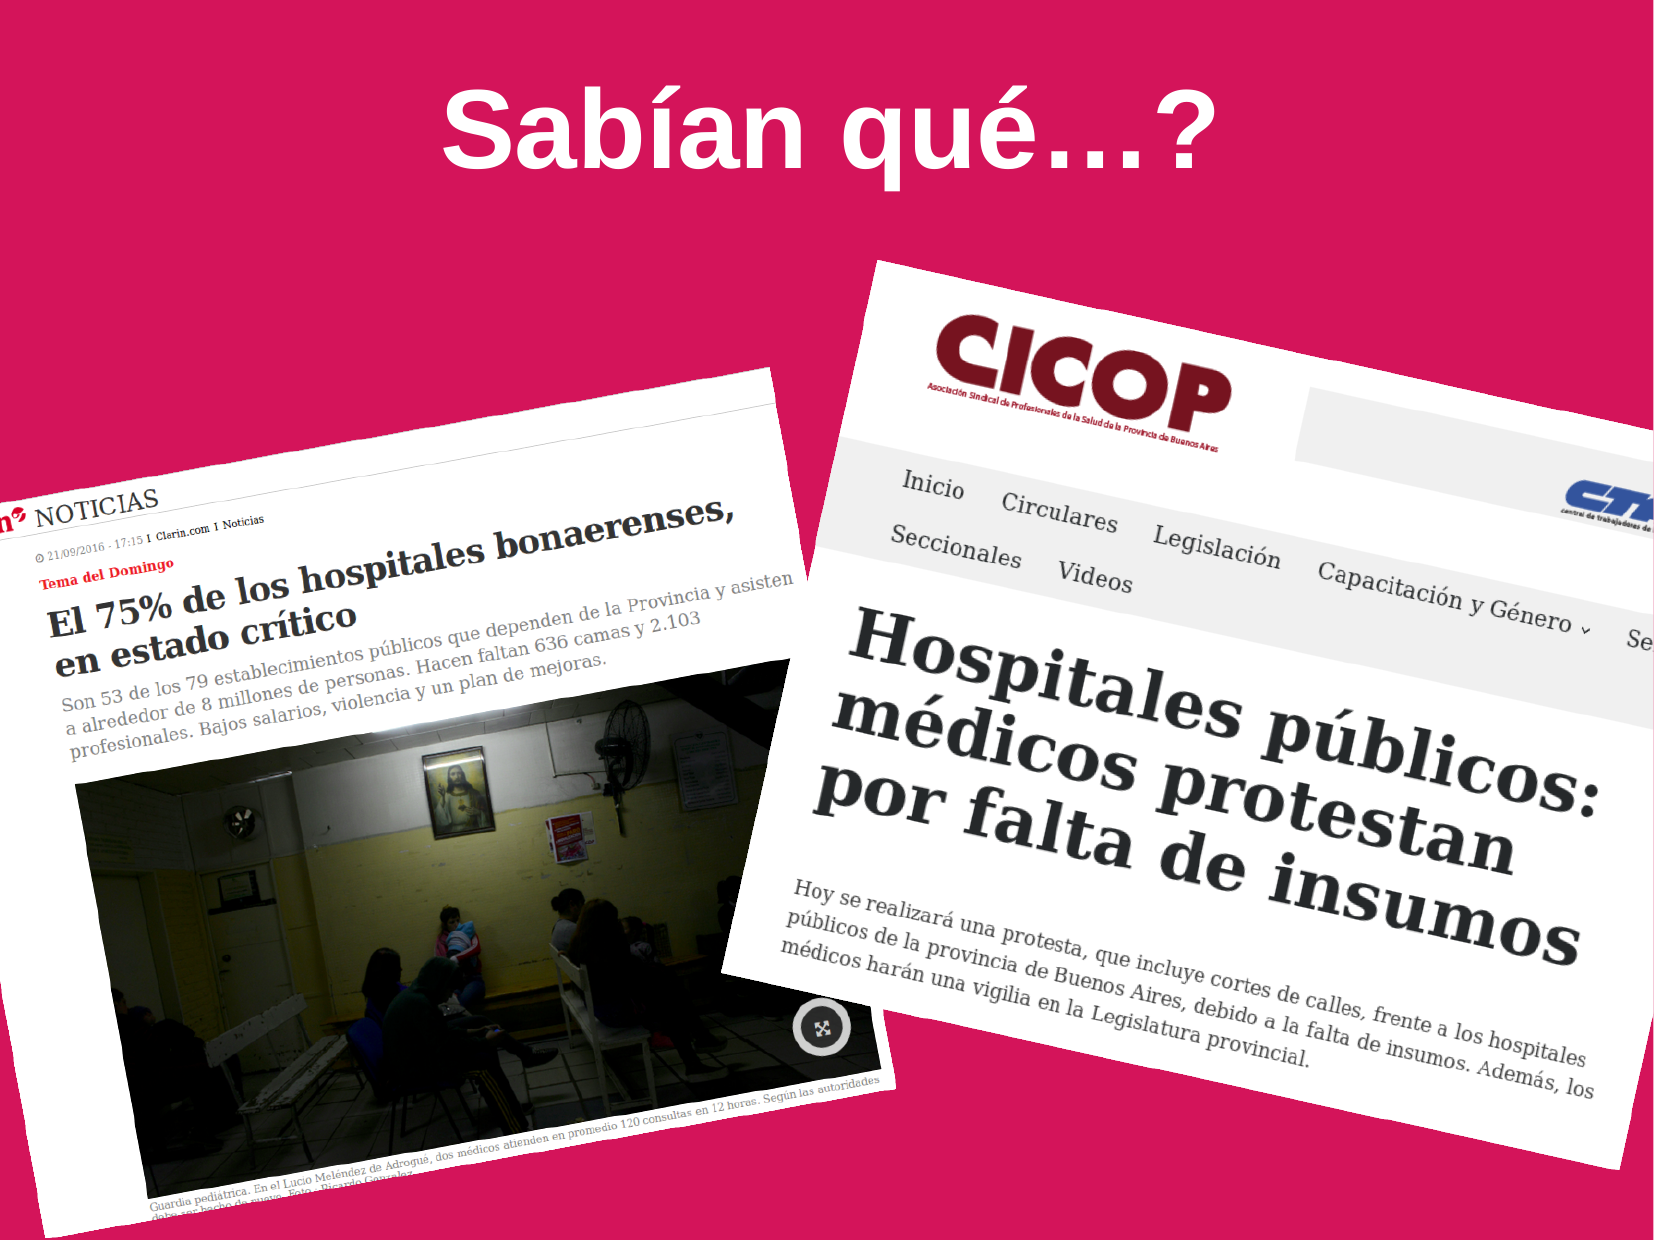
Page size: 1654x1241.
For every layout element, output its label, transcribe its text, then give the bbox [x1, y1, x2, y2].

text_box Sabían qué…? [425, 59, 1237, 200]
picture [0, 259, 1654, 1238]
